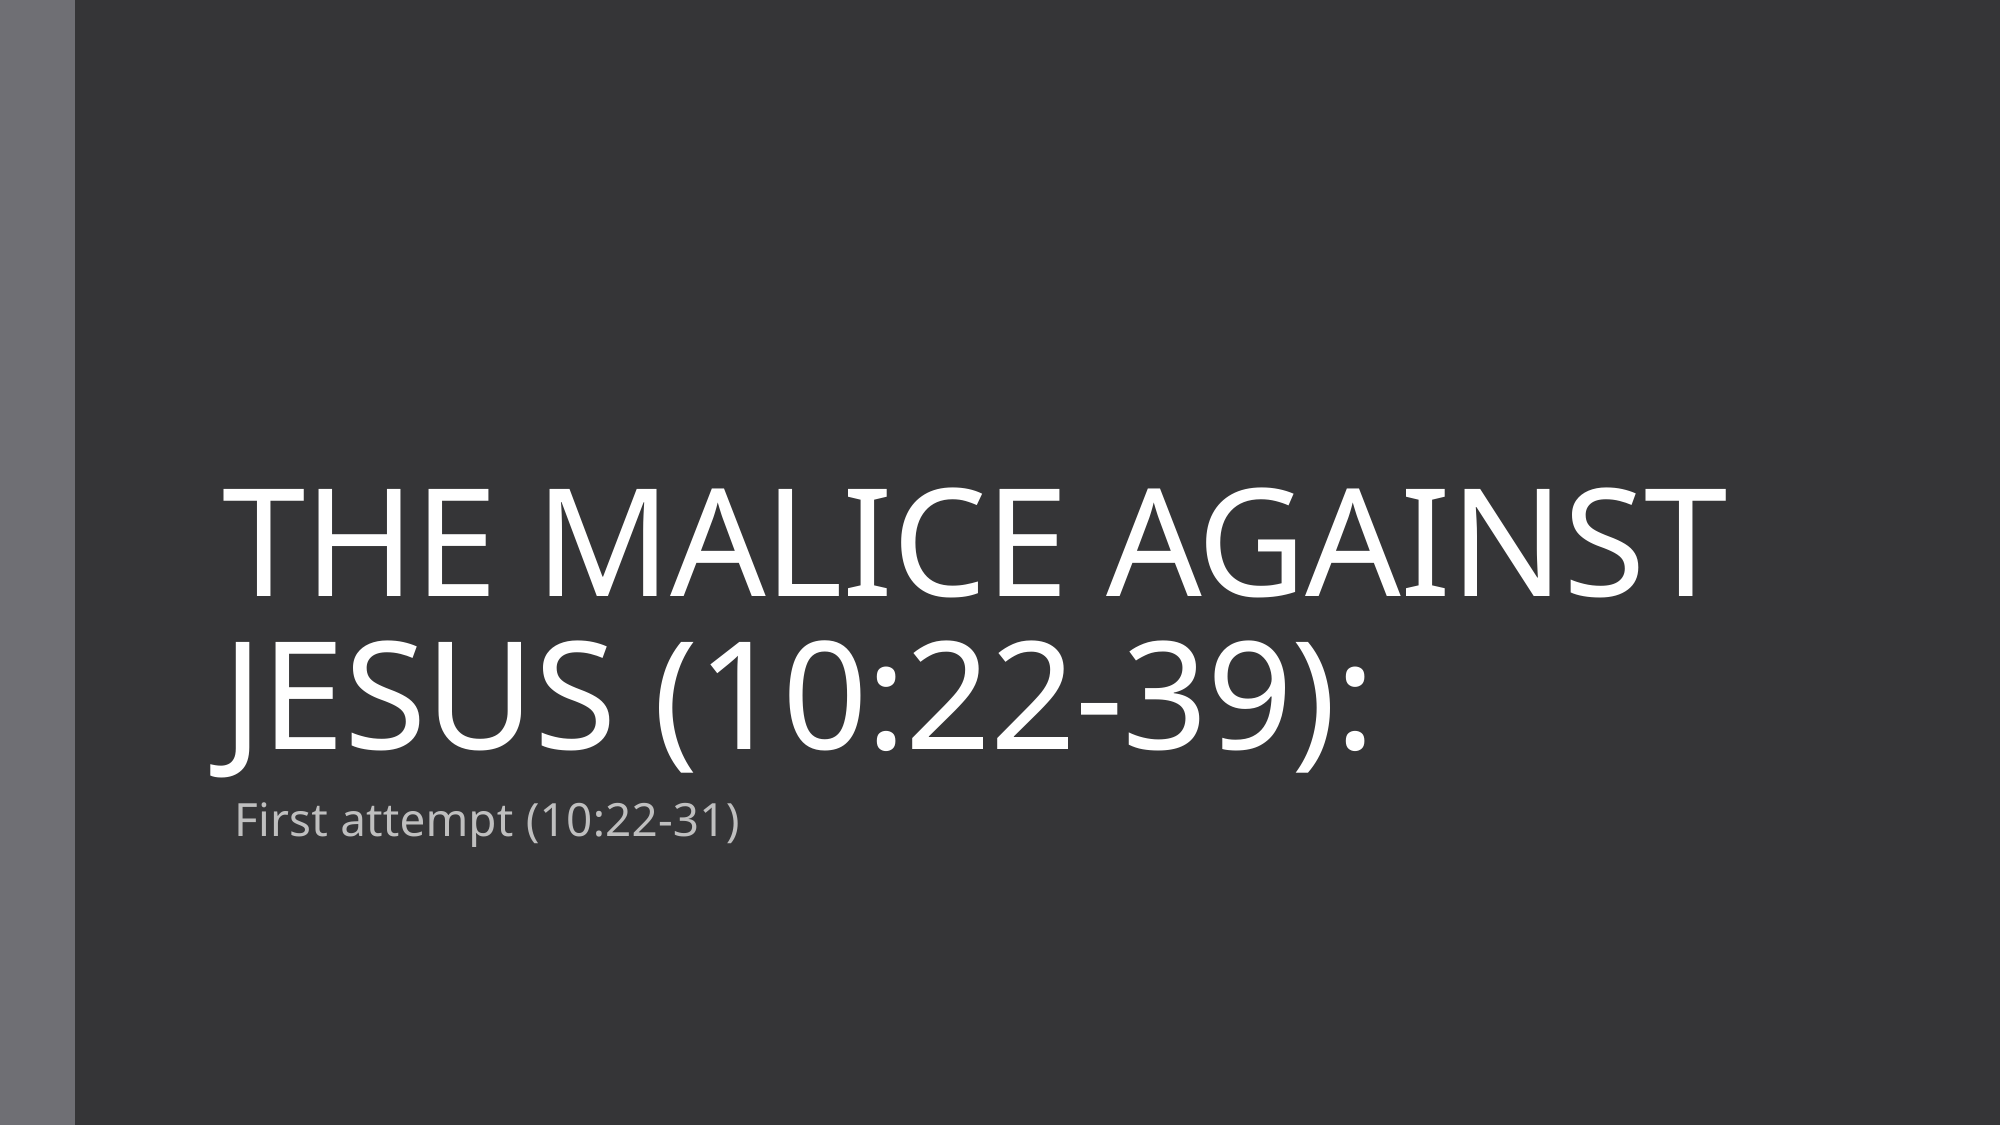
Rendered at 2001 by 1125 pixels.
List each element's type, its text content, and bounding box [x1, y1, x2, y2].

subtitle First attempt (10:22-31) [206, 787, 1752, 1066]
title THE MALICE AGAINST JESUS (10:22-39): [206, 124, 1752, 787]
